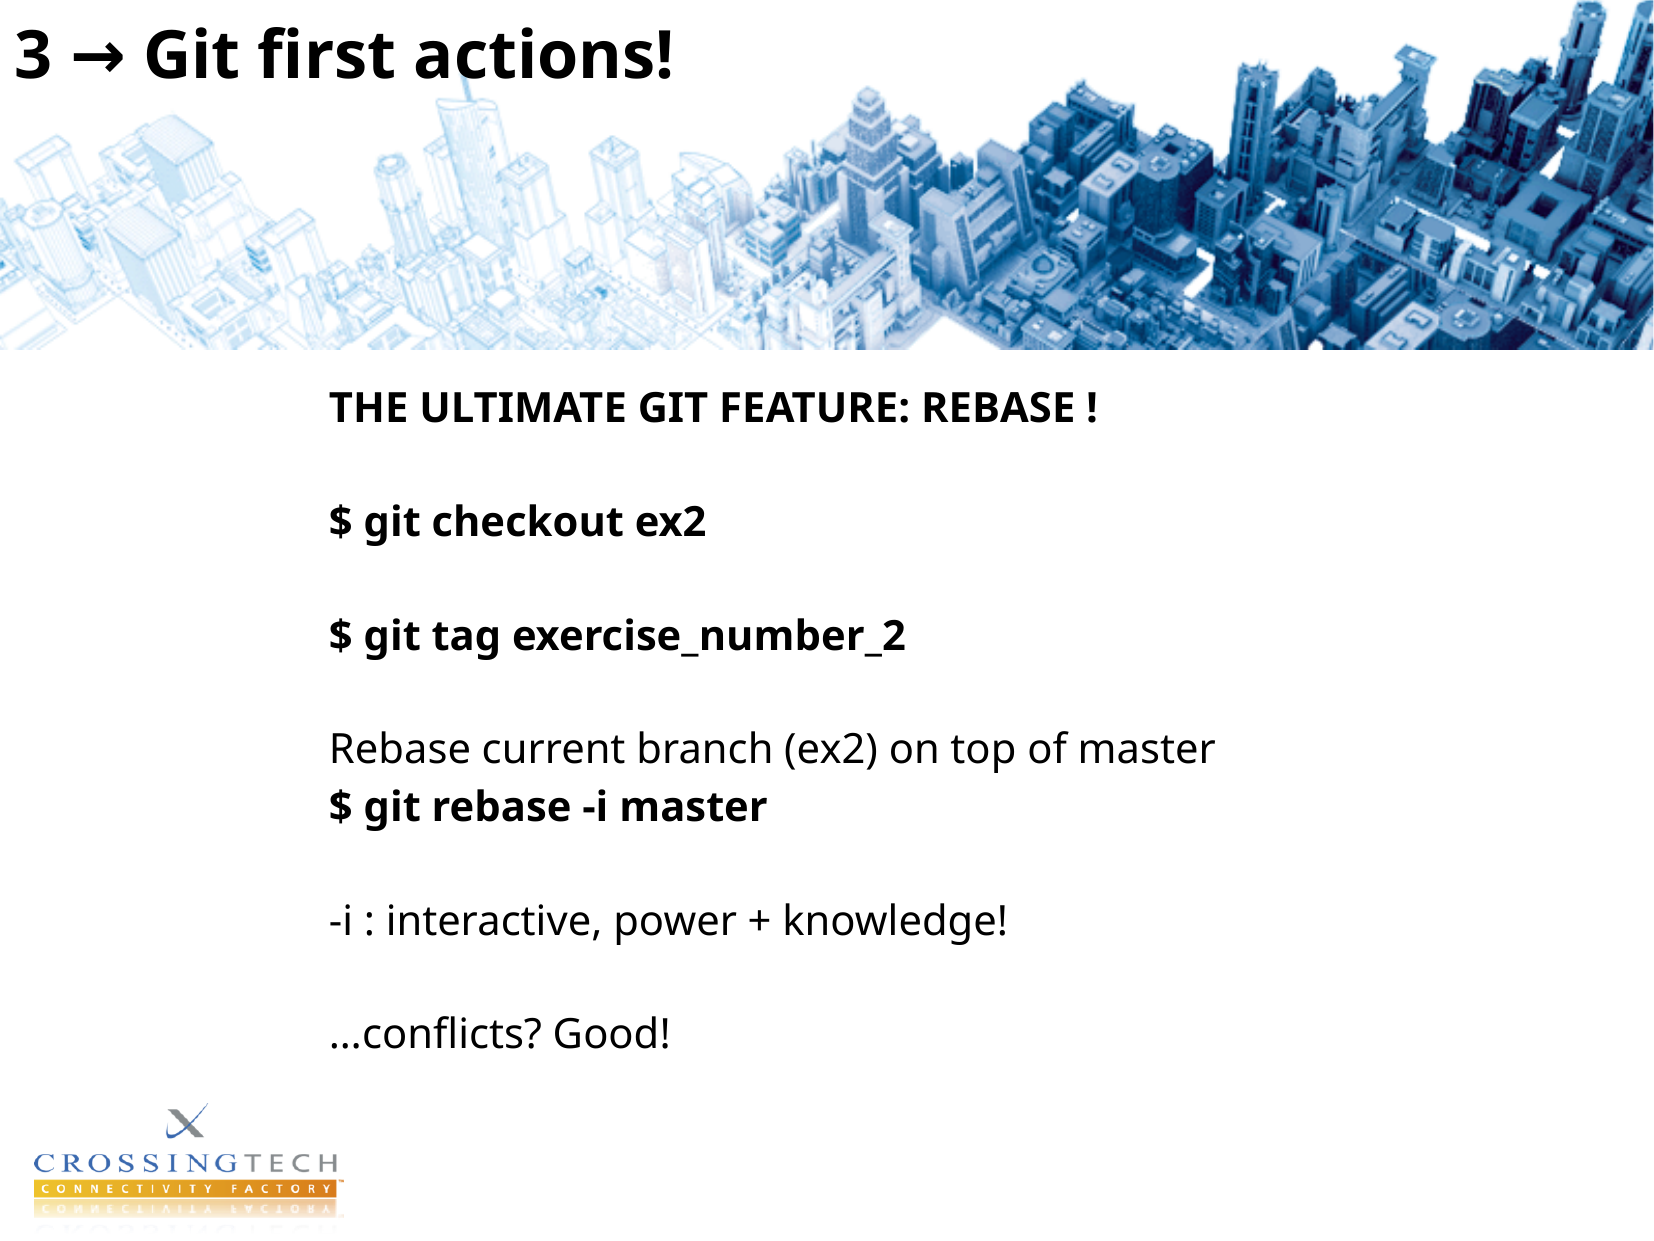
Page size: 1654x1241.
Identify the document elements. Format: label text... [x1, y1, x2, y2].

picture [34, 1103, 344, 1237]
text_box THE ULTIMATE GIT FEATURE: REBASE ! $ git checkout ex2 $ git tag exercise_number_2 Rebase current branch (ex2) on top of master $ git rebase -i master -i : interactive, power + knowledge! …conflicts? Good! [314, 369, 1449, 967]
text_box 3 → Git first actions! [0, 0, 913, 93]
picture [0, 0, 1654, 350]
